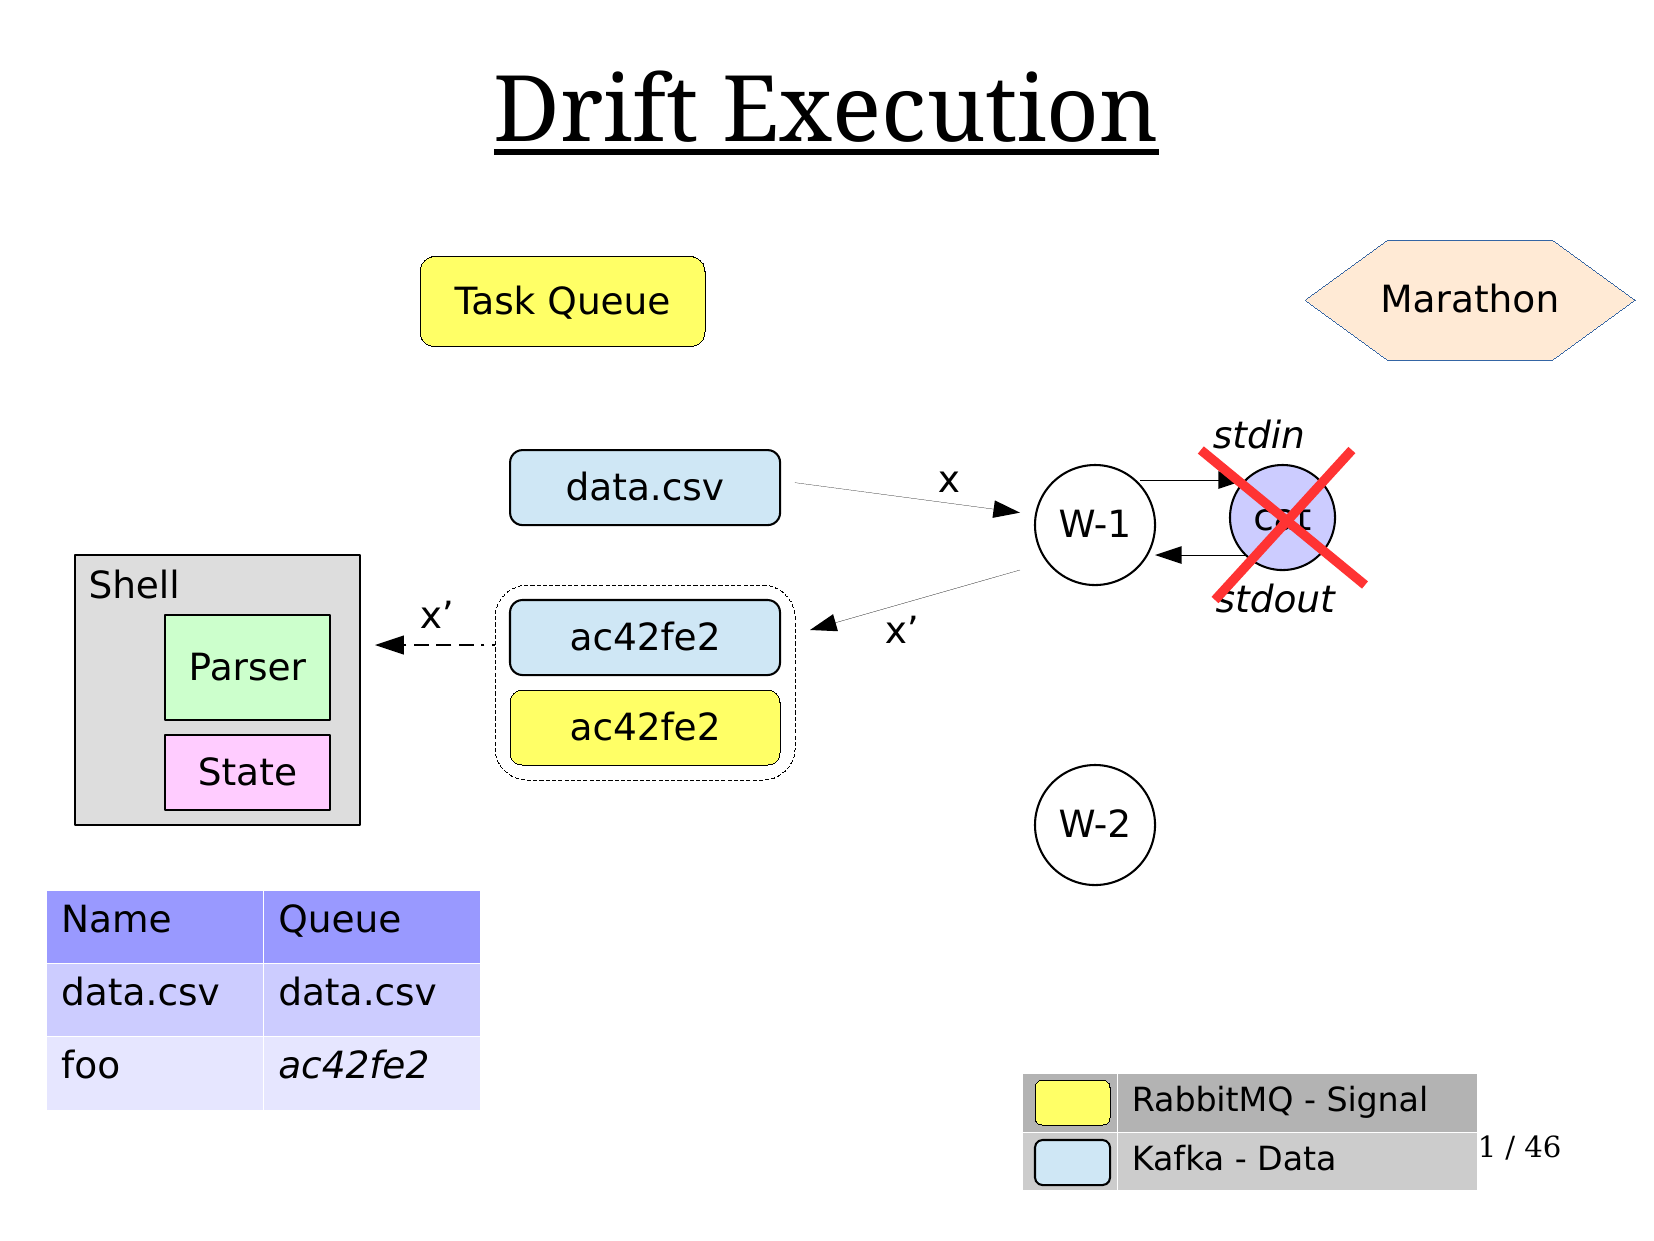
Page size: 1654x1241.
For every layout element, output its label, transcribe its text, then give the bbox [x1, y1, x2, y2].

table_cell ac42fe2 [264, 1037, 480, 1110]
table_header [1023, 1074, 1117, 1132]
text_box cat [1245, 466, 1319, 510]
table_cell data.csv [264, 964, 480, 1036]
table_header RabbitMQ - Signal [1118, 1074, 1477, 1132]
table_cell [1023, 1133, 1117, 1190]
text_box State [165, 735, 331, 811]
text_box [75, 555, 361, 826]
text_box [495, 585, 796, 781]
table_header Name [47, 891, 263, 963]
text_box stdin [1198, 406, 1321, 466]
text_box Task Queue [420, 256, 706, 347]
text_box W-2 [1035, 765, 1156, 886]
table_cell foo [47, 1037, 263, 1110]
text_box cat [1230, 488, 1277, 557]
table_cell data.csv [47, 964, 263, 1036]
text_box Shell [73, 556, 196, 616]
text_box x [923, 450, 976, 506]
title Drift Execution [82, 2, 1571, 211]
text_box x’ [405, 586, 469, 646]
table_cell Kafka - Data [1118, 1133, 1477, 1190]
text_box Marathon [1305, 240, 1636, 361]
table_header Queue [264, 891, 480, 963]
text_box stdin [1198, 455, 1211, 466]
text_box stdout [1200, 570, 1351, 629]
text_box Parser [165, 615, 331, 721]
text_box W-1 [1035, 465, 1156, 586]
text_box x’ [870, 601, 934, 661]
text_box cat [1256, 529, 1320, 570]
text_box x [923, 500, 976, 509]
text_box [1035, 1140, 1111, 1186]
text_box data.csv [510, 450, 781, 526]
text_box cat [1303, 487, 1336, 546]
text_box [1035, 1080, 1111, 1126]
